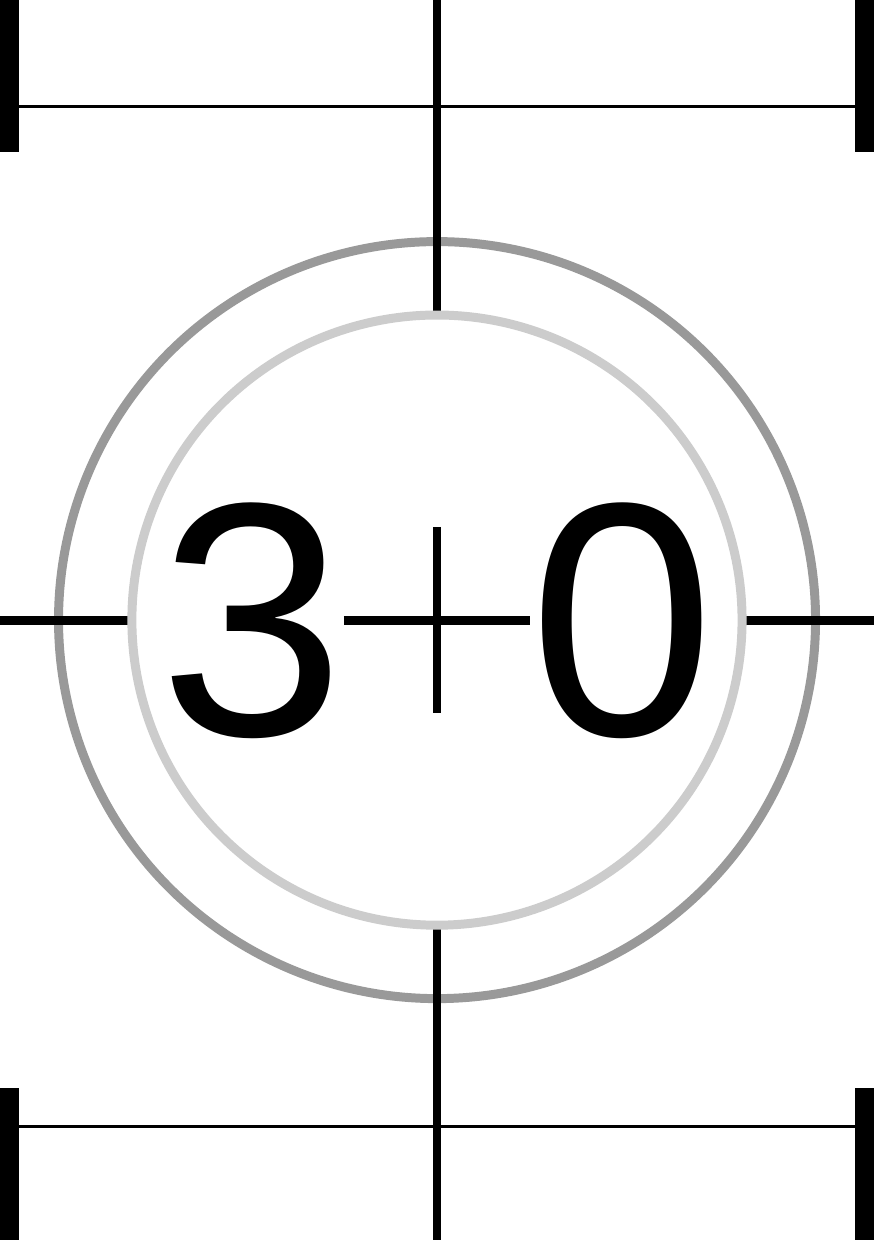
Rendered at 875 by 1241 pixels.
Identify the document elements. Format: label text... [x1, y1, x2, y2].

text_box [112, 241, 762, 426]
text_box 3 0 [58, 426, 816, 814]
text_box [111, 814, 763, 999]
